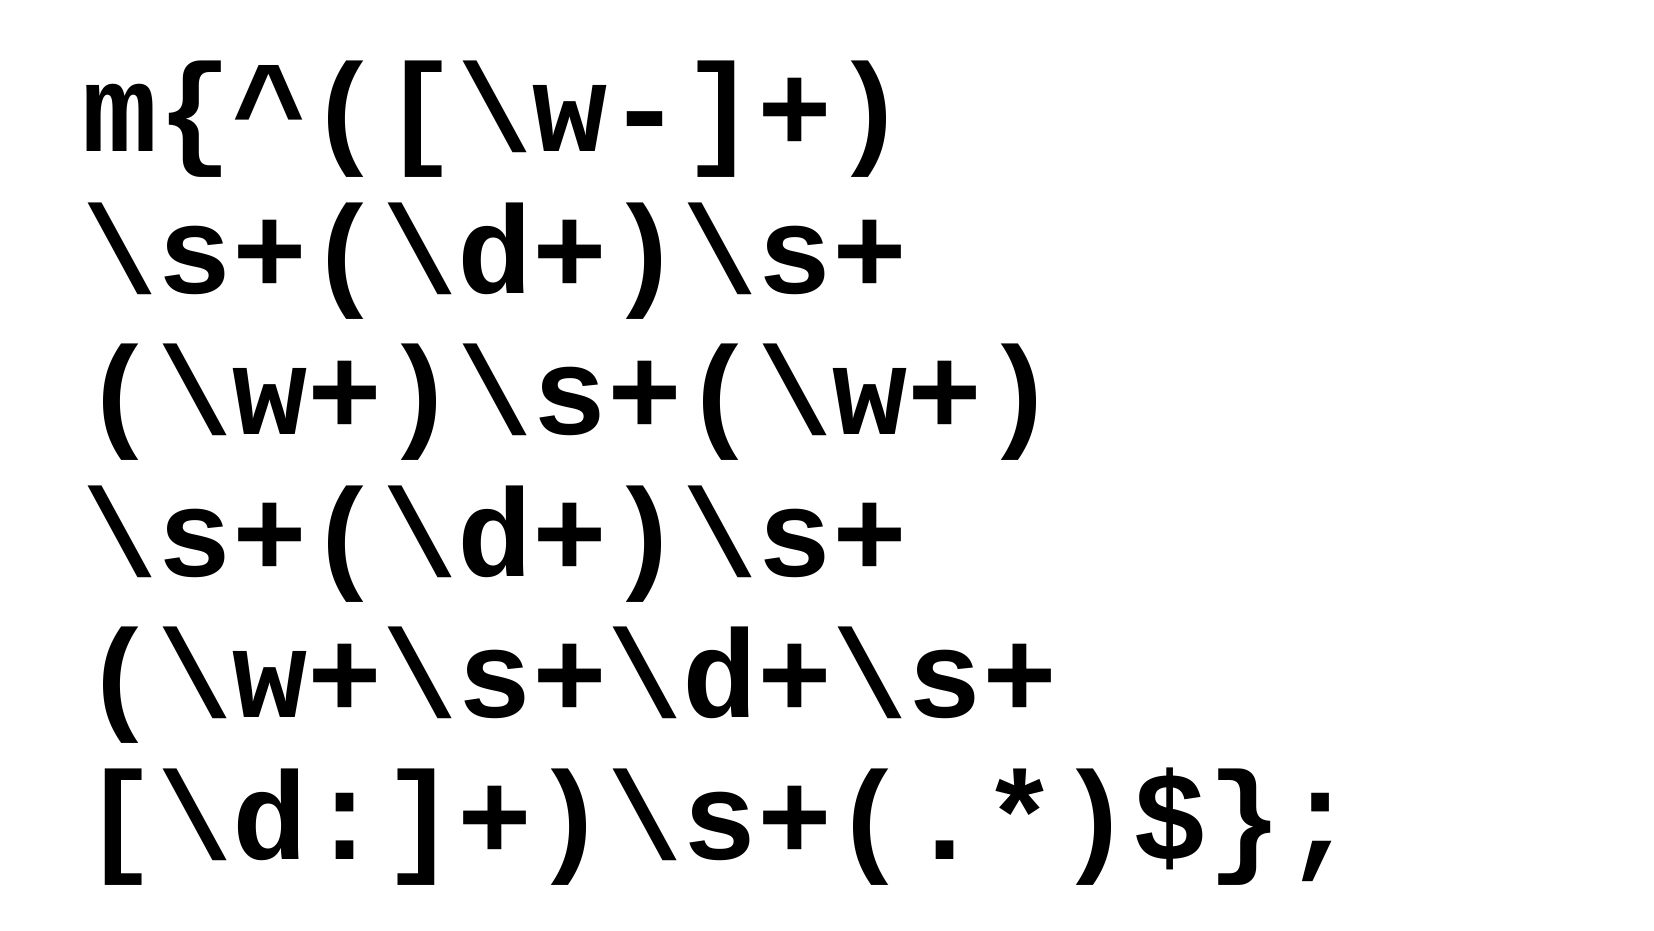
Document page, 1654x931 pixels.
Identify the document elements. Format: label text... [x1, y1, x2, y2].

title m{^([\w-]+) \s+(\d+)\s+ (\w+)\s+(\w+) \s+(\d+)\s+ (\w+\s+\d+\s+ [\d:]+)\s+(.*)$}; [82, 25, 1571, 920]
